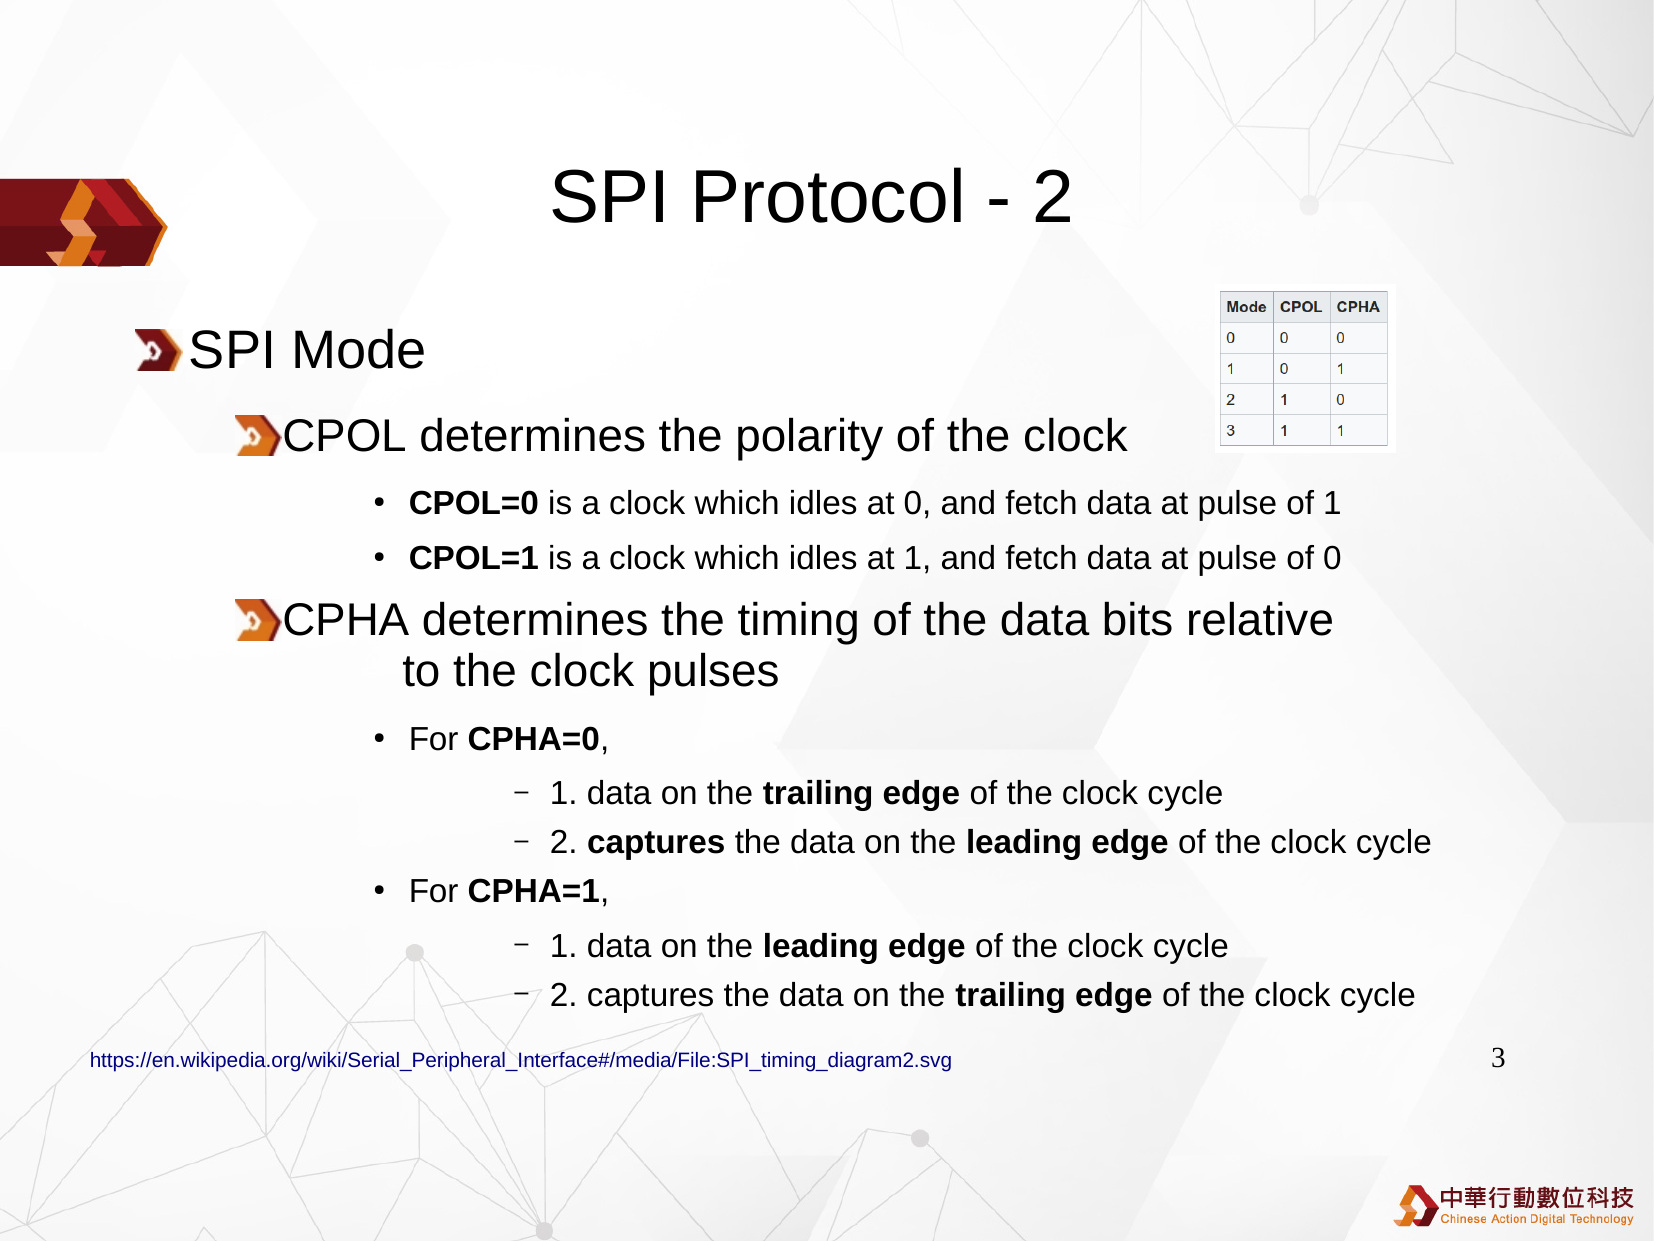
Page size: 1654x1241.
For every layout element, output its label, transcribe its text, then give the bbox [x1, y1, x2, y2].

list SPI Mode CPOL determines the polarity of the clock CPOL=0 is a clock which idles at 0, and fetch data at pulse of 1 CPOL=1 is a clock which idles at 1, and fetch data at pulse of 0 CPHA determines the timing of the data bits relative to the clock pulses For CPHA=0, 1. data on the trailing edge of the clock cycle 2. captures the data on the leading edge of the clock cycle For CPHA=1, 1. data on the leading edge of the clock cycle 2. captures the data on the trailing edge of the clock cycle [118, 319, 1571, 1040]
title SPI Protocol - 2 [118, 112, 1506, 281]
picture [0, 0, 1654, 1241]
text_box https://en.wikipedia.org/wiki/Serial_Peripheral_Interface#/media/File:SPI_timing_diagram2.svg [75, 1041, 968, 1081]
